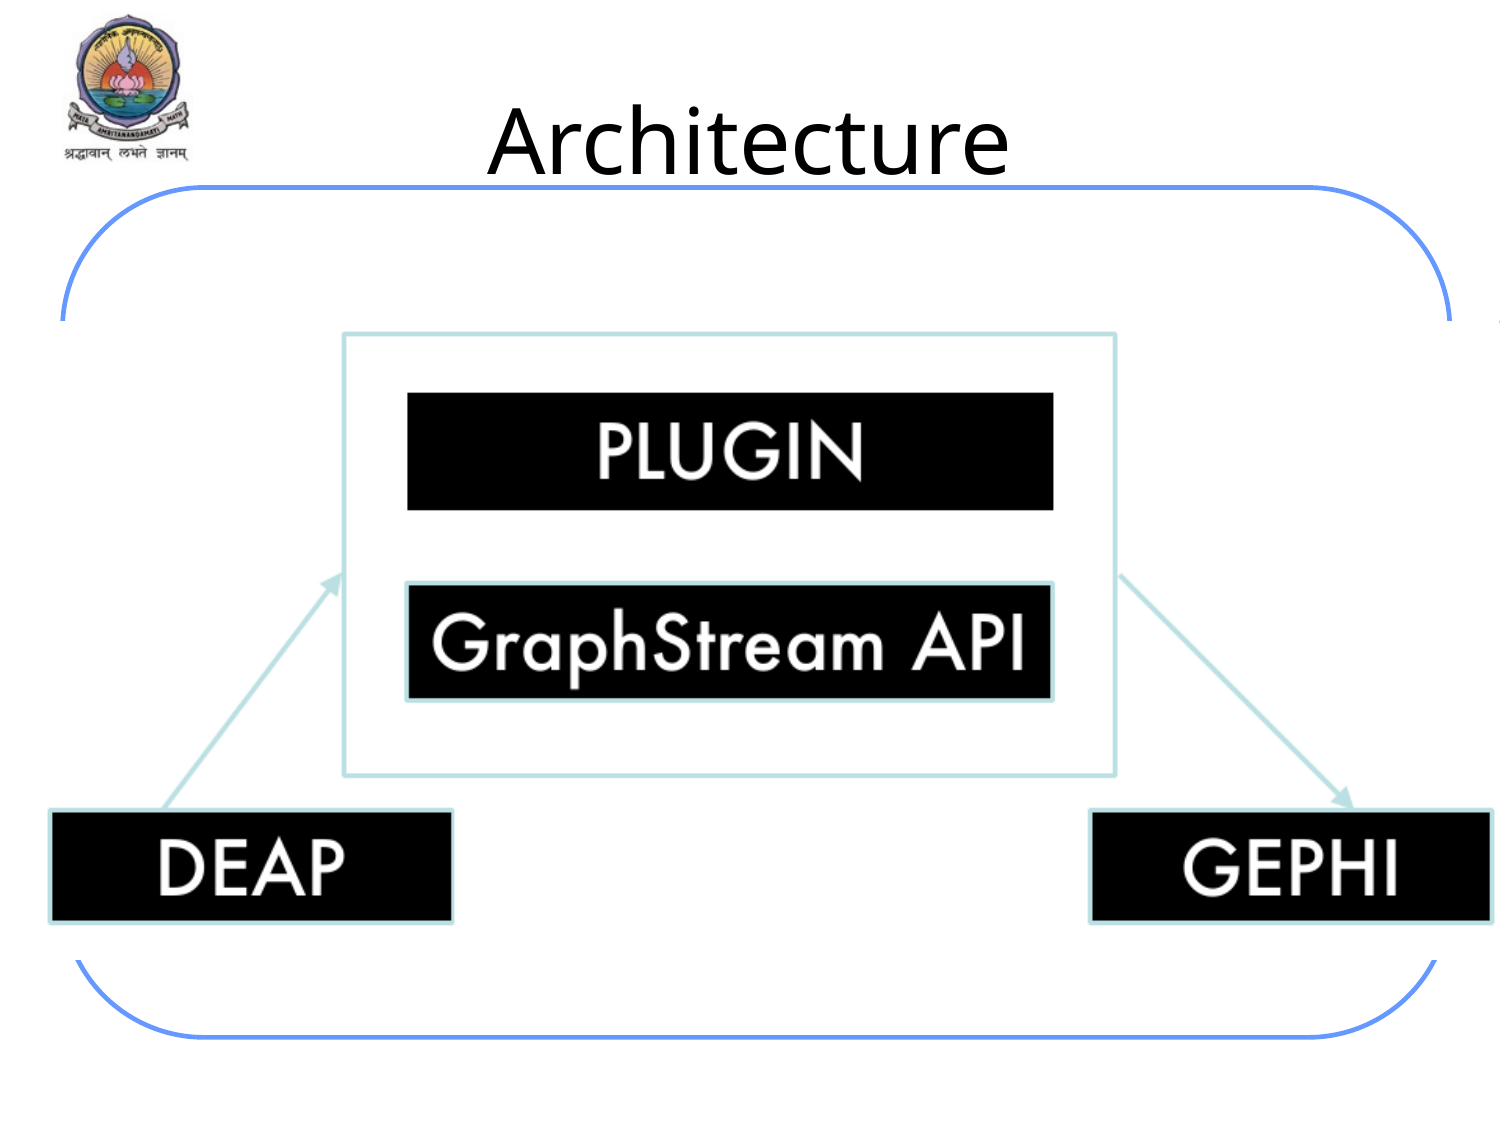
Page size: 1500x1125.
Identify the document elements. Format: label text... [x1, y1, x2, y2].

title Architecture [75, 44, 1425, 233]
picture [62, 12, 193, 163]
picture [26, 321, 1500, 960]
